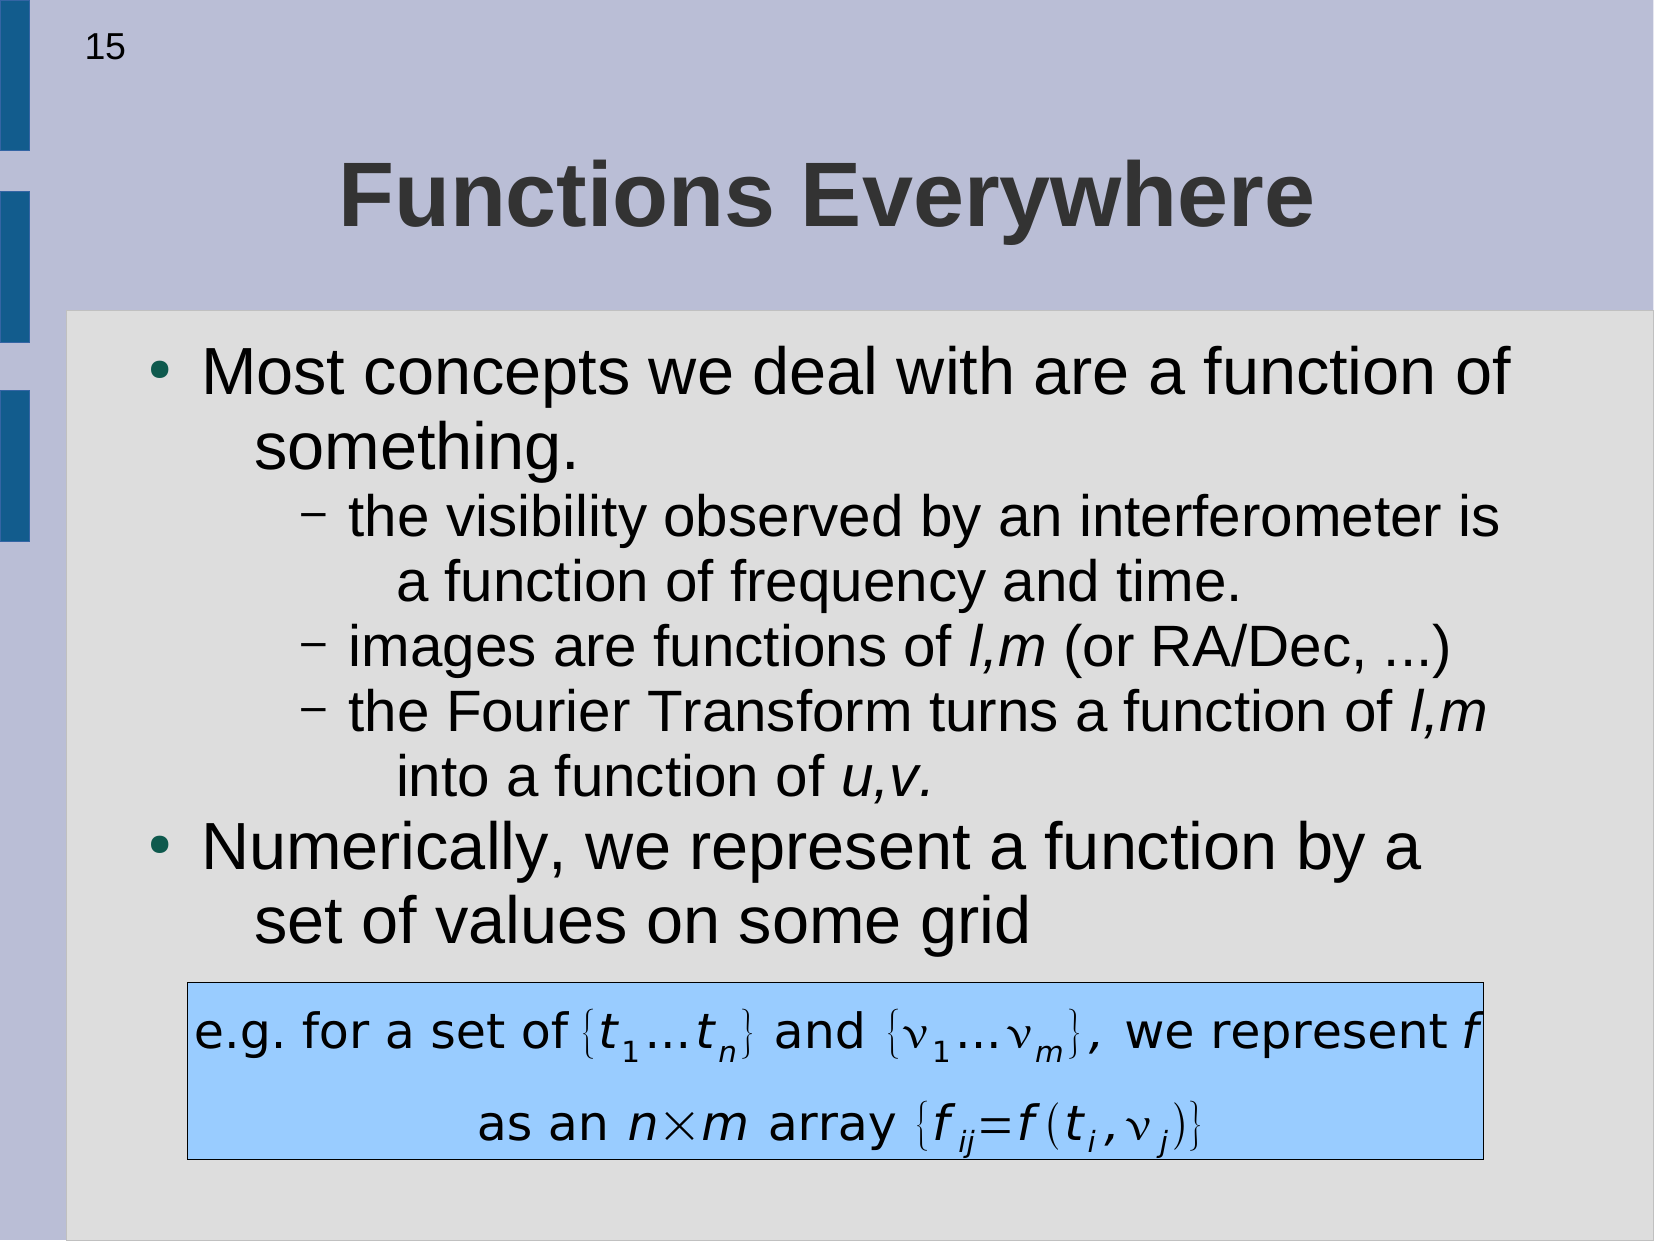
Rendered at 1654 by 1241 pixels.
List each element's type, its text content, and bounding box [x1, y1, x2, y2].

chart [187, 982, 1484, 1160]
text_box <number> [108, 18, 232, 92]
list Most concepts we deal with are a function of something. the visibility observed by an interferometer is a function of frequency and time. images are functions of l,m (or RA/Dec, ...) the Fourier Transform turns a function of l,m into a function of u,v. Numerically, we represent a function by a set of values on some grid [112, 334, 1525, 959]
title Functions Everywhere [121, 91, 1534, 299]
